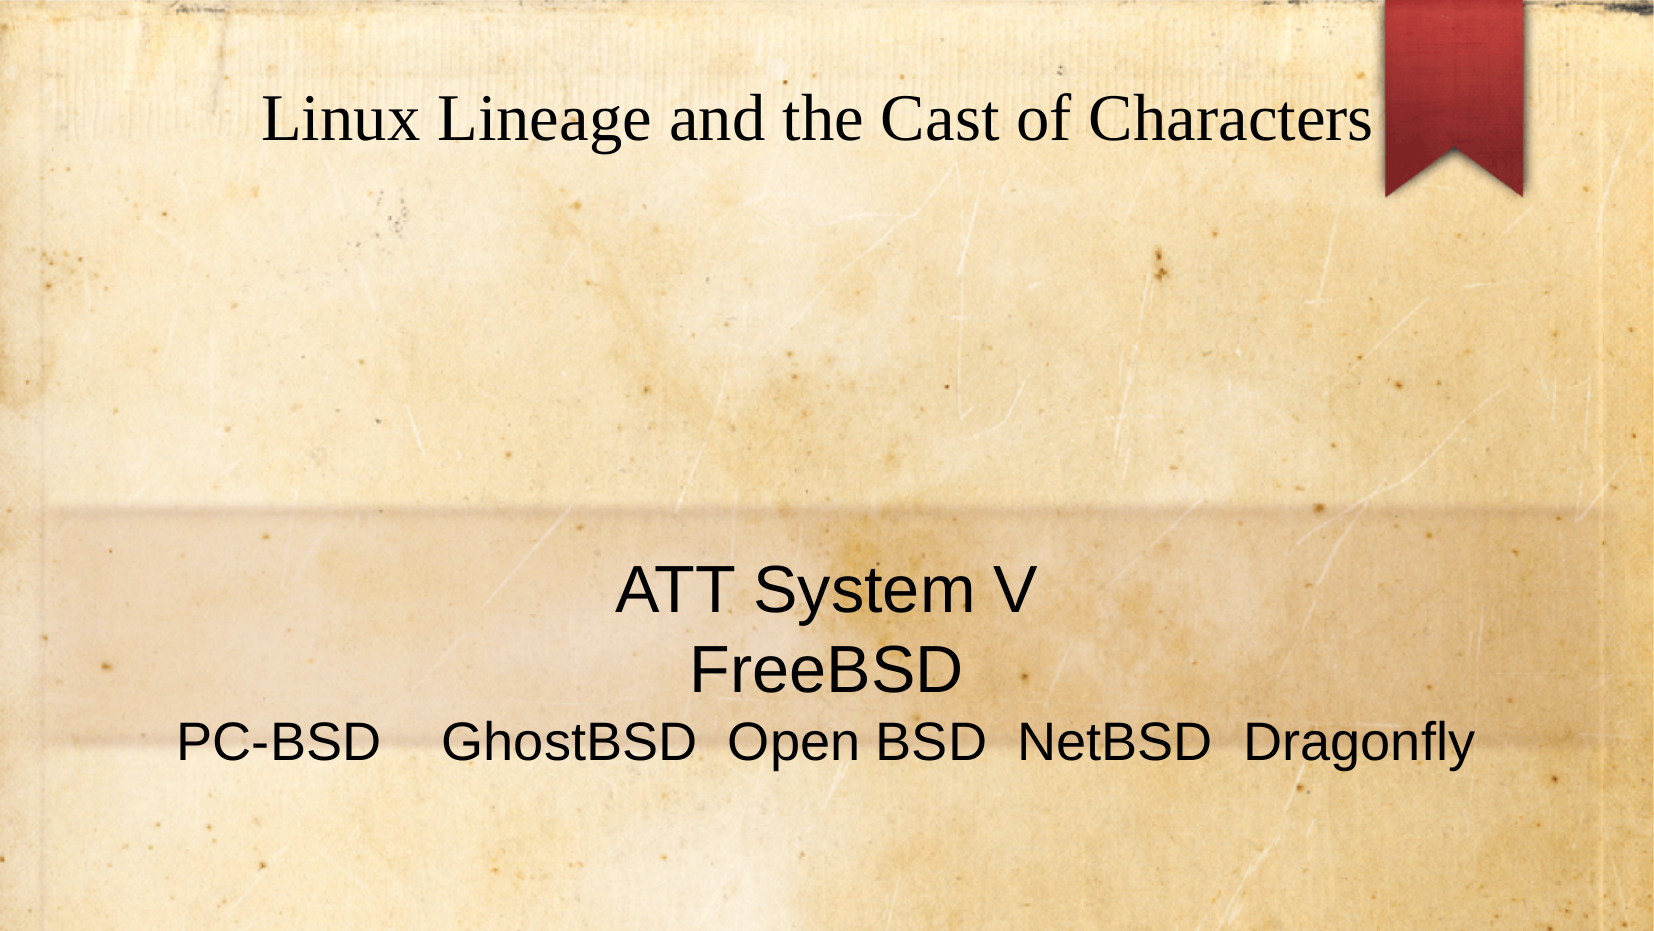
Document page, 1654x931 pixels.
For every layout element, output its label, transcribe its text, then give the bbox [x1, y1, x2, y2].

text_box ATT System V FreeBSD PC-BSD GhostBSD Open BSD NetBSD Dragonfly [82, 299, 1571, 931]
picture [0, 0, 1654, 931]
text_box Linux Lineage and the Cast of Characters [82, 47, 1571, 180]
